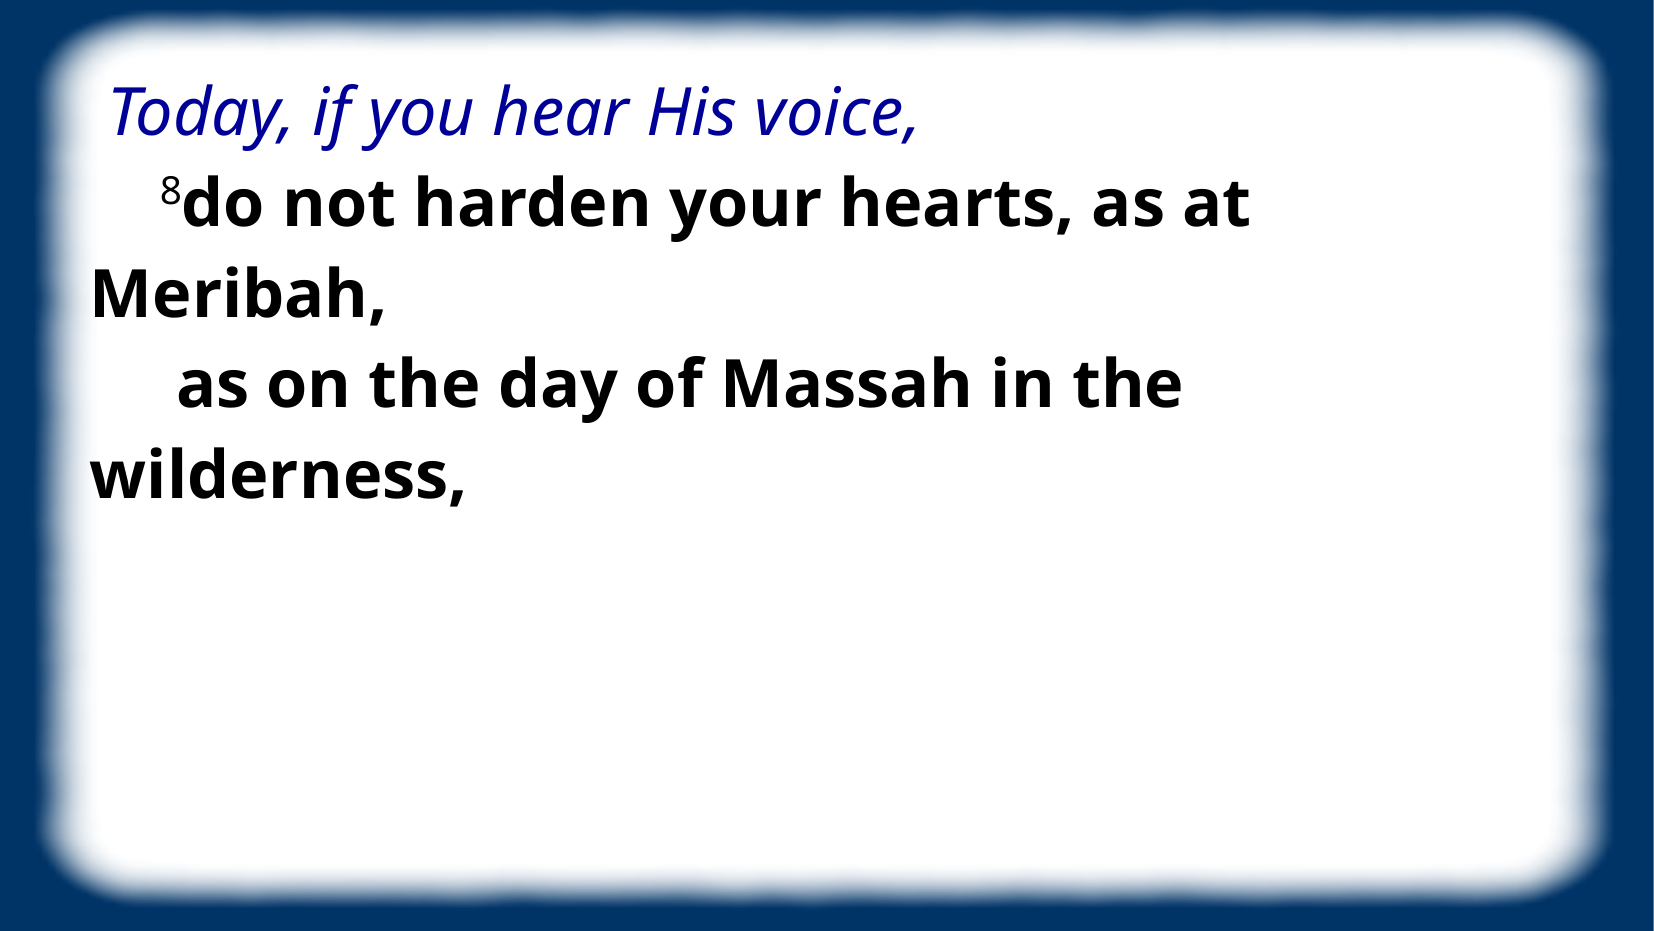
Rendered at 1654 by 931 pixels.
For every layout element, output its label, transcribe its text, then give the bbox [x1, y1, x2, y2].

picture [0, 0, 1654, 931]
text_box Today, if you hear His voice, 8do not harden your hearts, as at Meribah, as on the day of Massah in the wilderness, [75, 56, 1546, 346]
